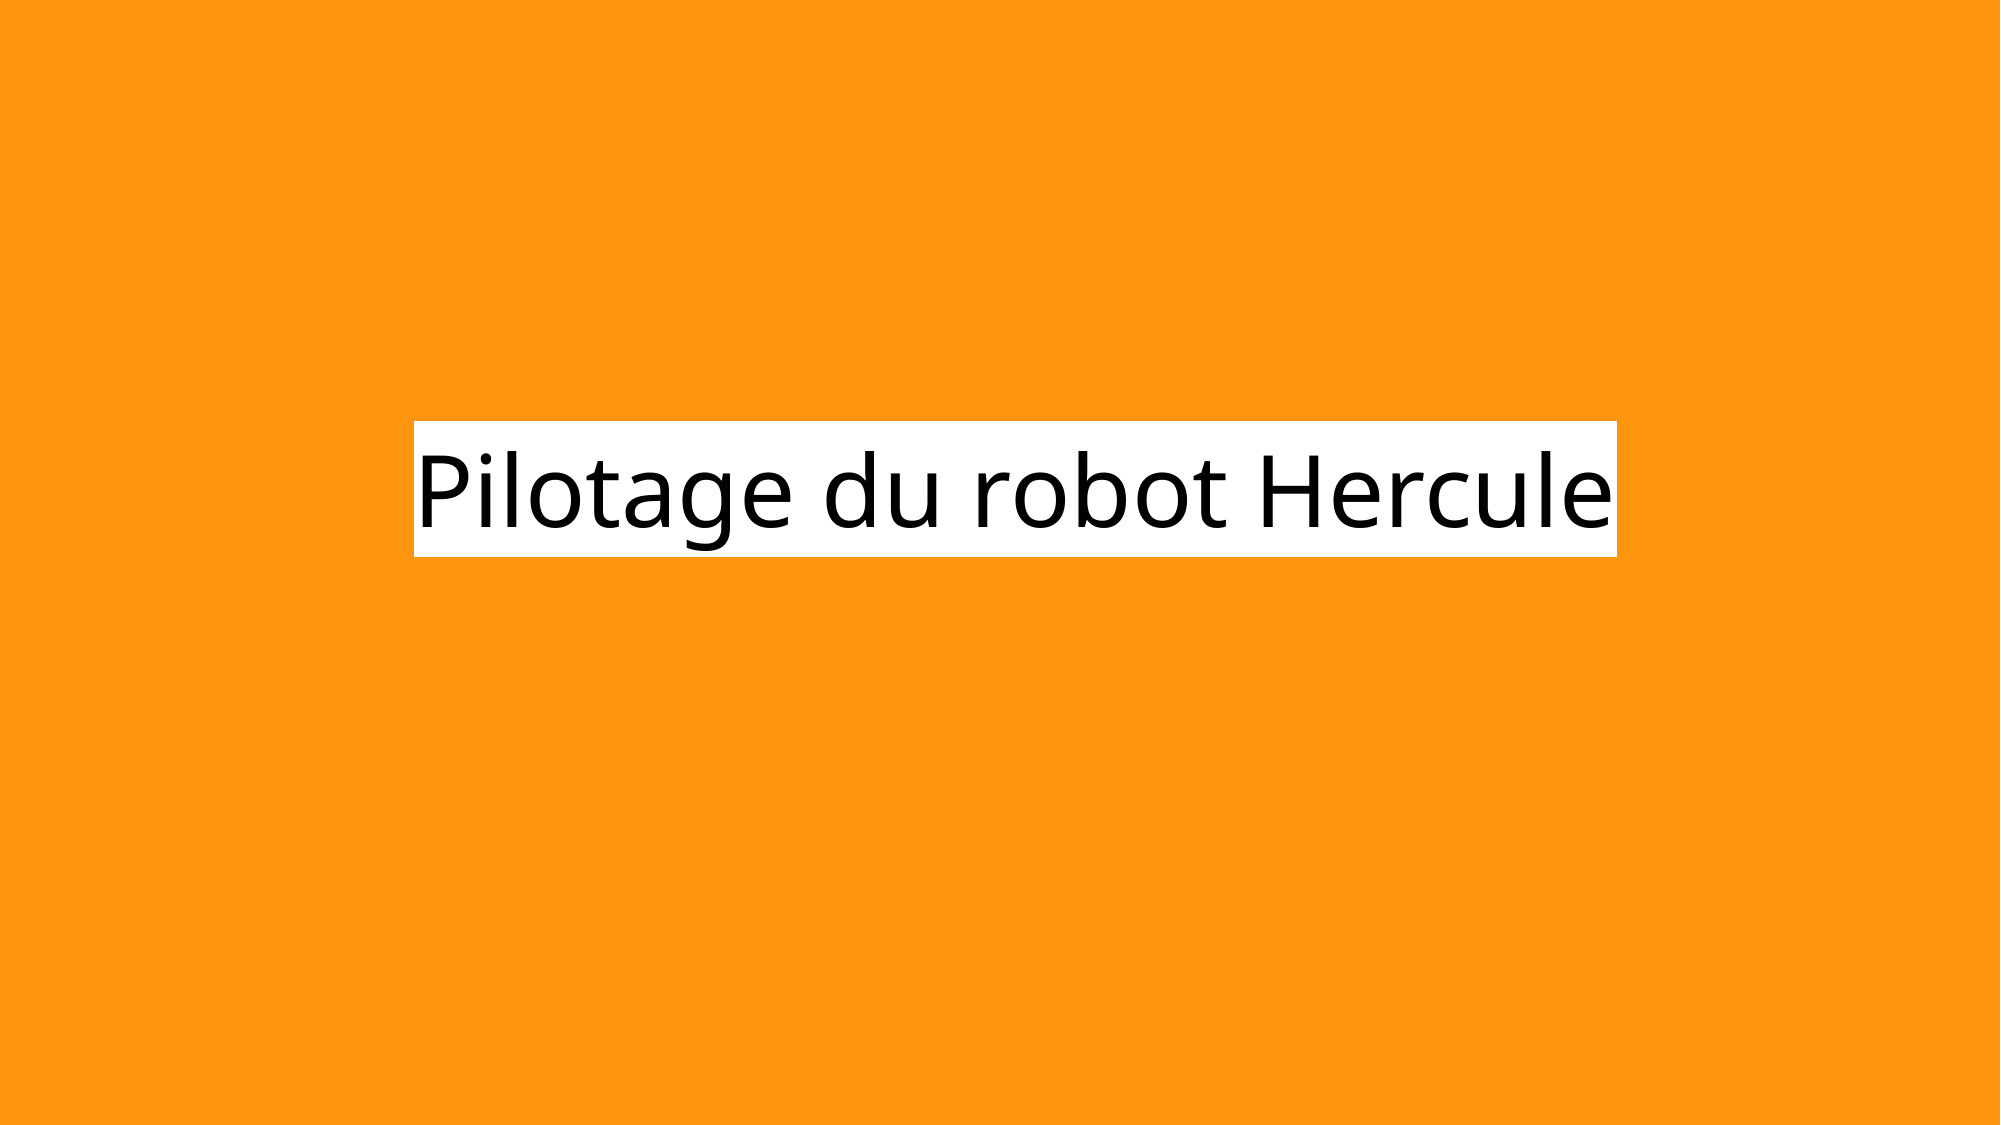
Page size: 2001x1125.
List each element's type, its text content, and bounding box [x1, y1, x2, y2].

title Pilotage du robot Hercule [377, 330, 1653, 556]
